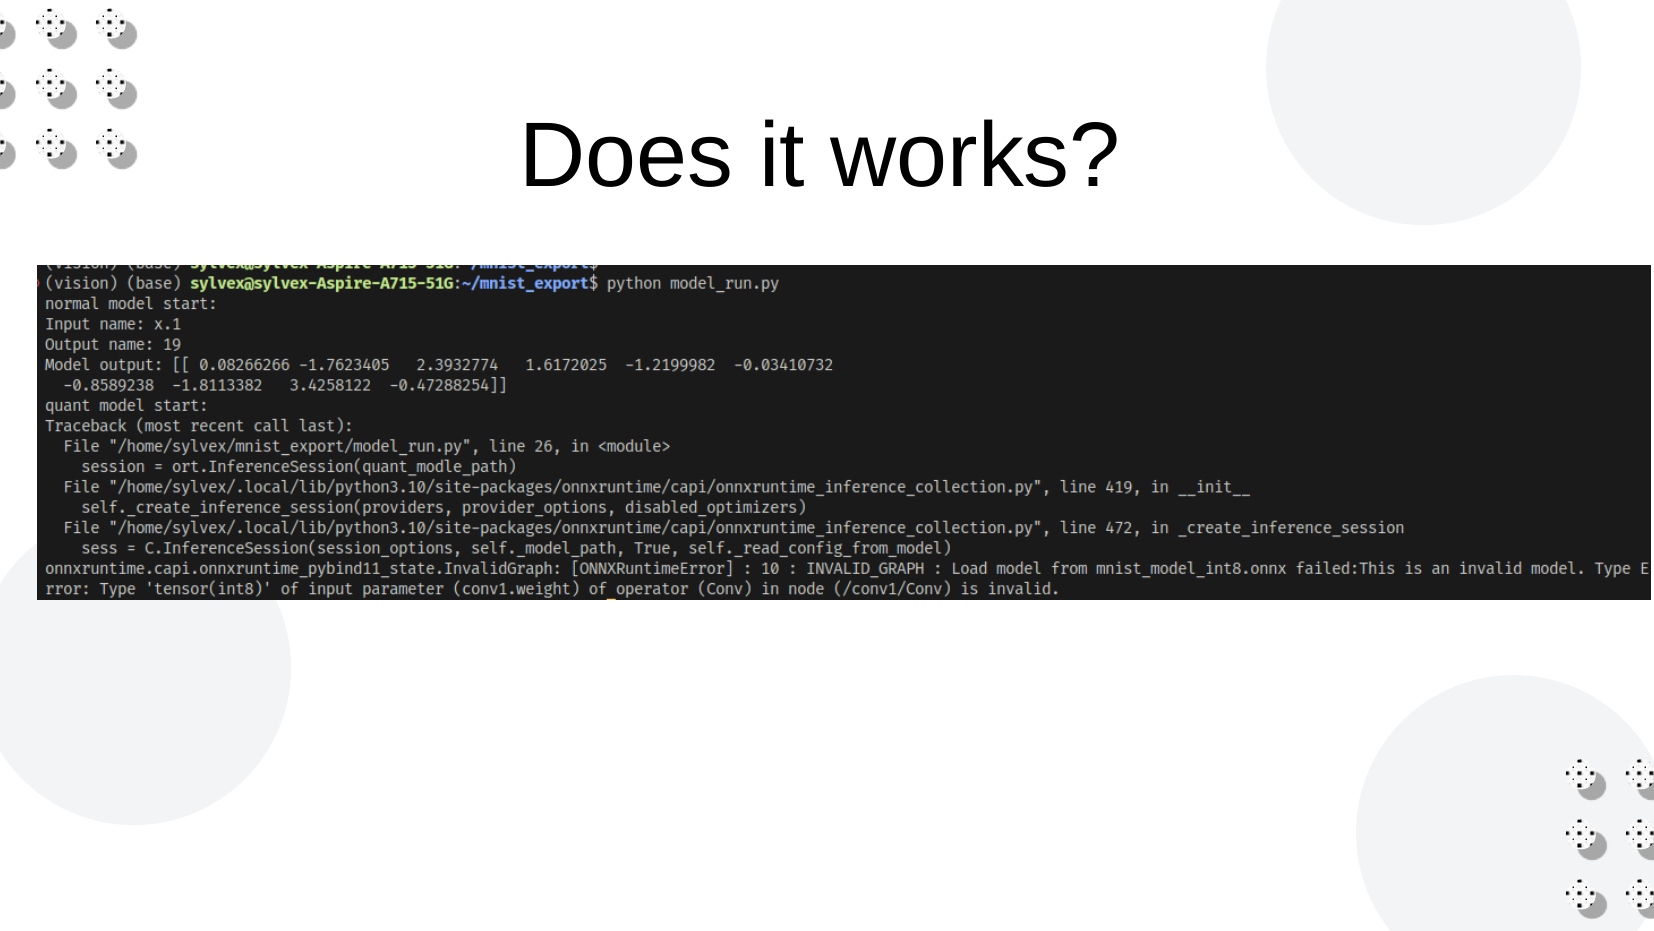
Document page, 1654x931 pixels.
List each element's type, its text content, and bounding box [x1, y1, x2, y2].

picture [35, 8, 66, 39]
picture [1625, 759, 1654, 790]
picture [1565, 819, 1596, 850]
picture [1565, 759, 1596, 790]
picture [95, 8, 126, 39]
picture [0, 131, 7, 156]
picture [0, 71, 6, 96]
picture [35, 128, 67, 159]
picture [37, 265, 1651, 601]
picture [97, 68, 124, 76]
picture [1625, 819, 1654, 850]
picture [35, 68, 66, 99]
picture [0, 11, 6, 36]
title Does it works? [76, 76, 1565, 233]
picture [1625, 879, 1654, 910]
picture [1565, 879, 1596, 910]
